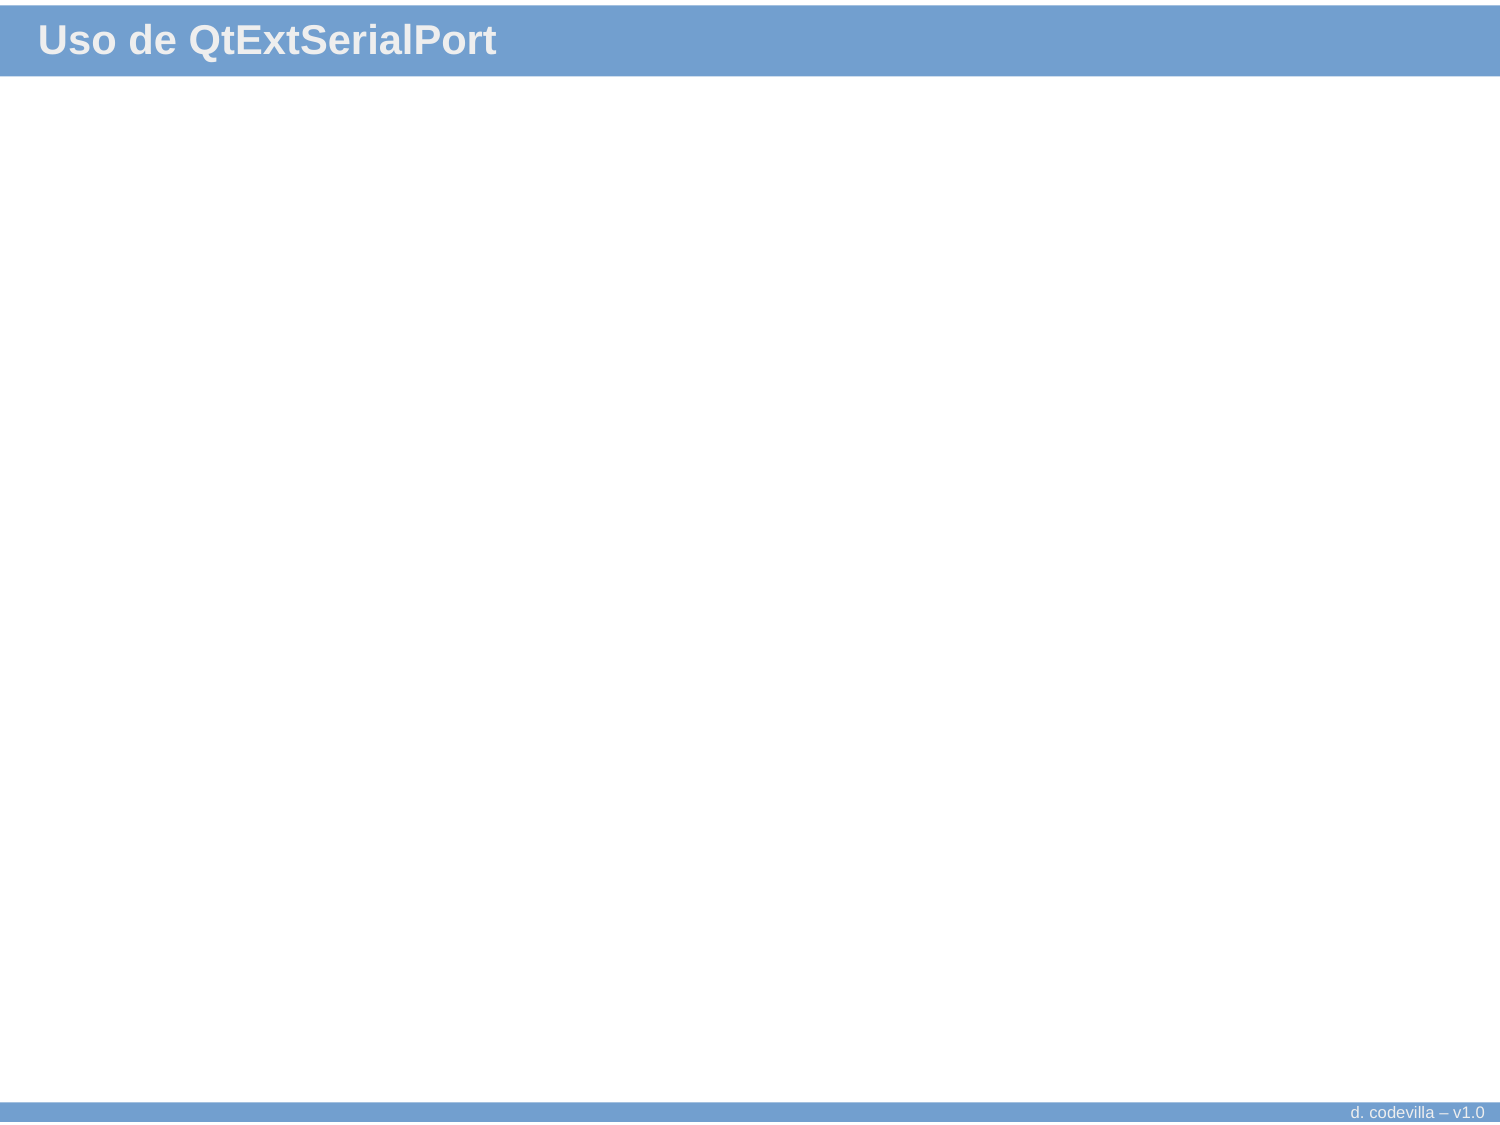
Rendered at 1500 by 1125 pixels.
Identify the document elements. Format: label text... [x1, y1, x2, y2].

text_box Uso de QtExtSerialPort [23, 5, 513, 72]
